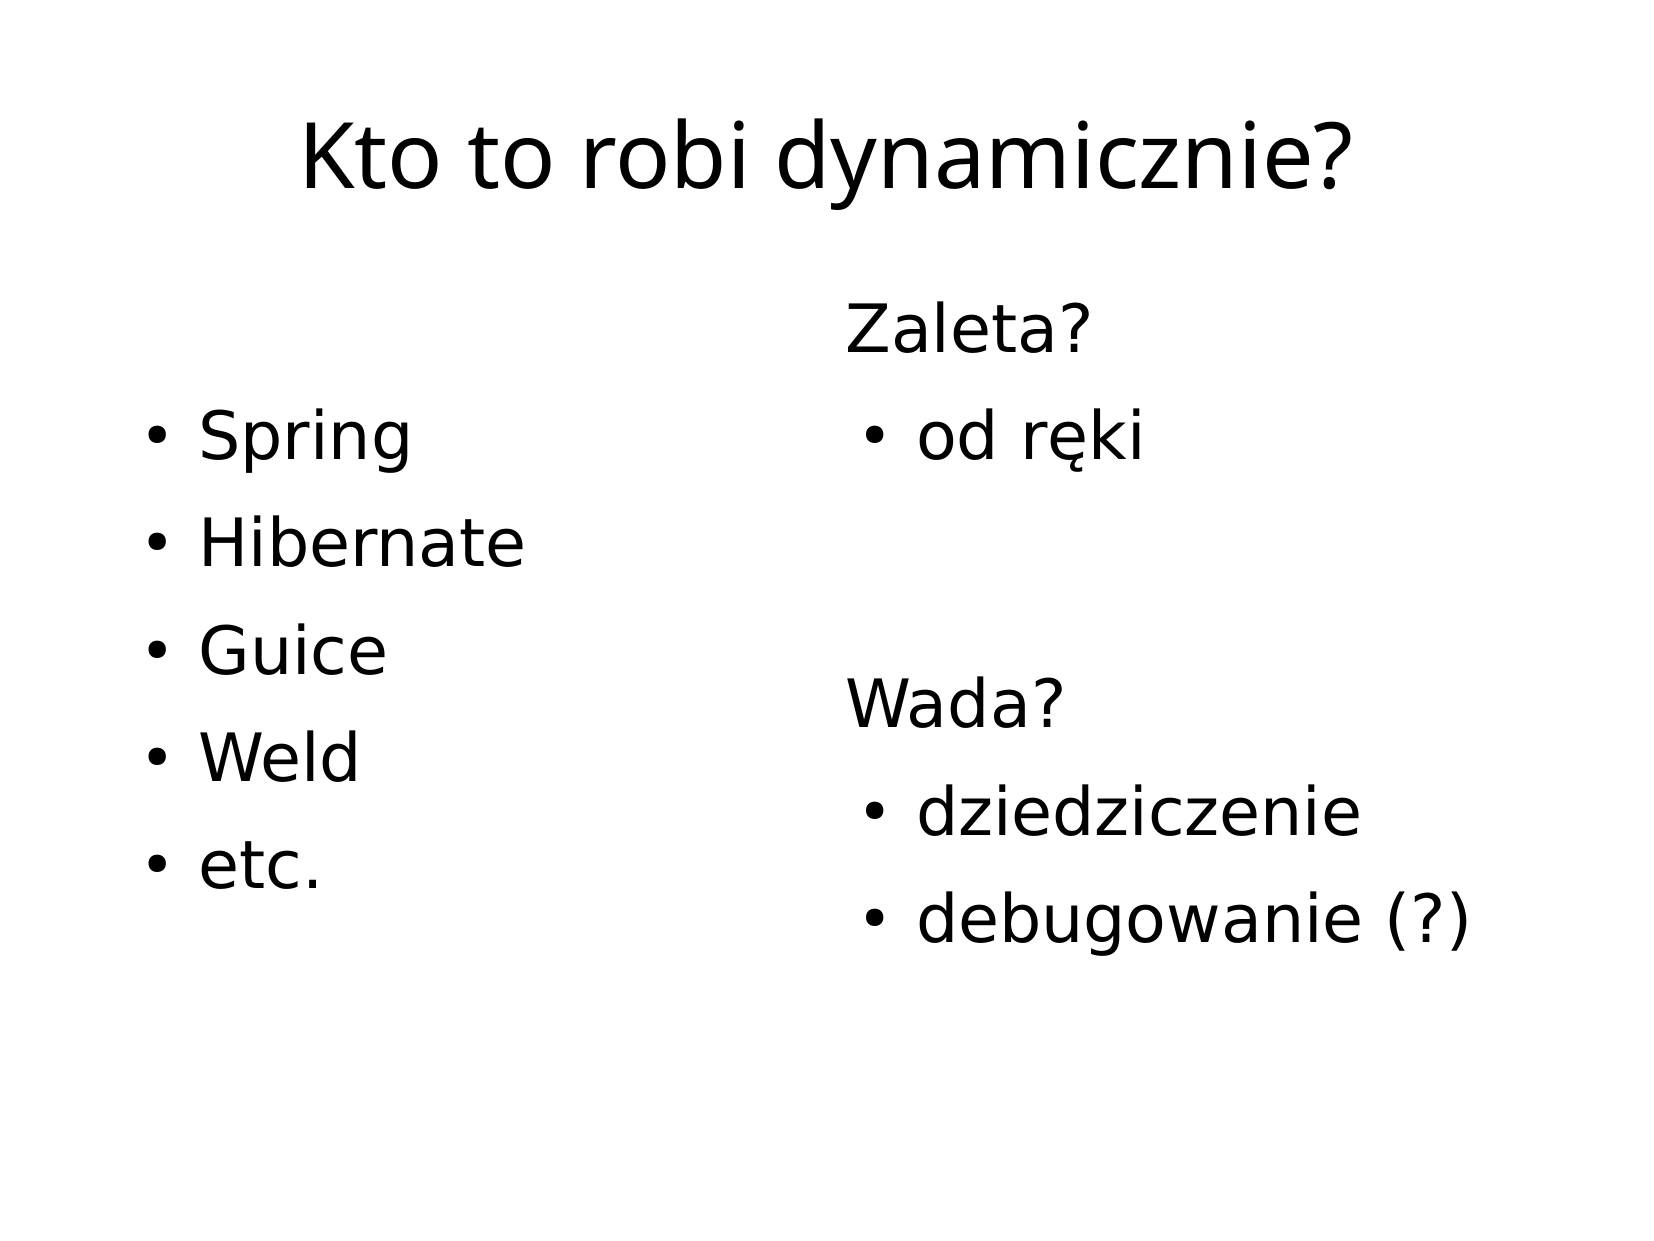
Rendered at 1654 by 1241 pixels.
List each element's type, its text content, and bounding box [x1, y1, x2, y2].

list Zaleta? od ręki [845, 290, 1572, 634]
list Wada? dziedziczenie debugowanie (?) [845, 665, 1572, 1009]
title Kto to robi dynamicznie? [82, 49, 1571, 257]
list Spring Hibernate Guice Weld etc. [82, 290, 809, 1010]
